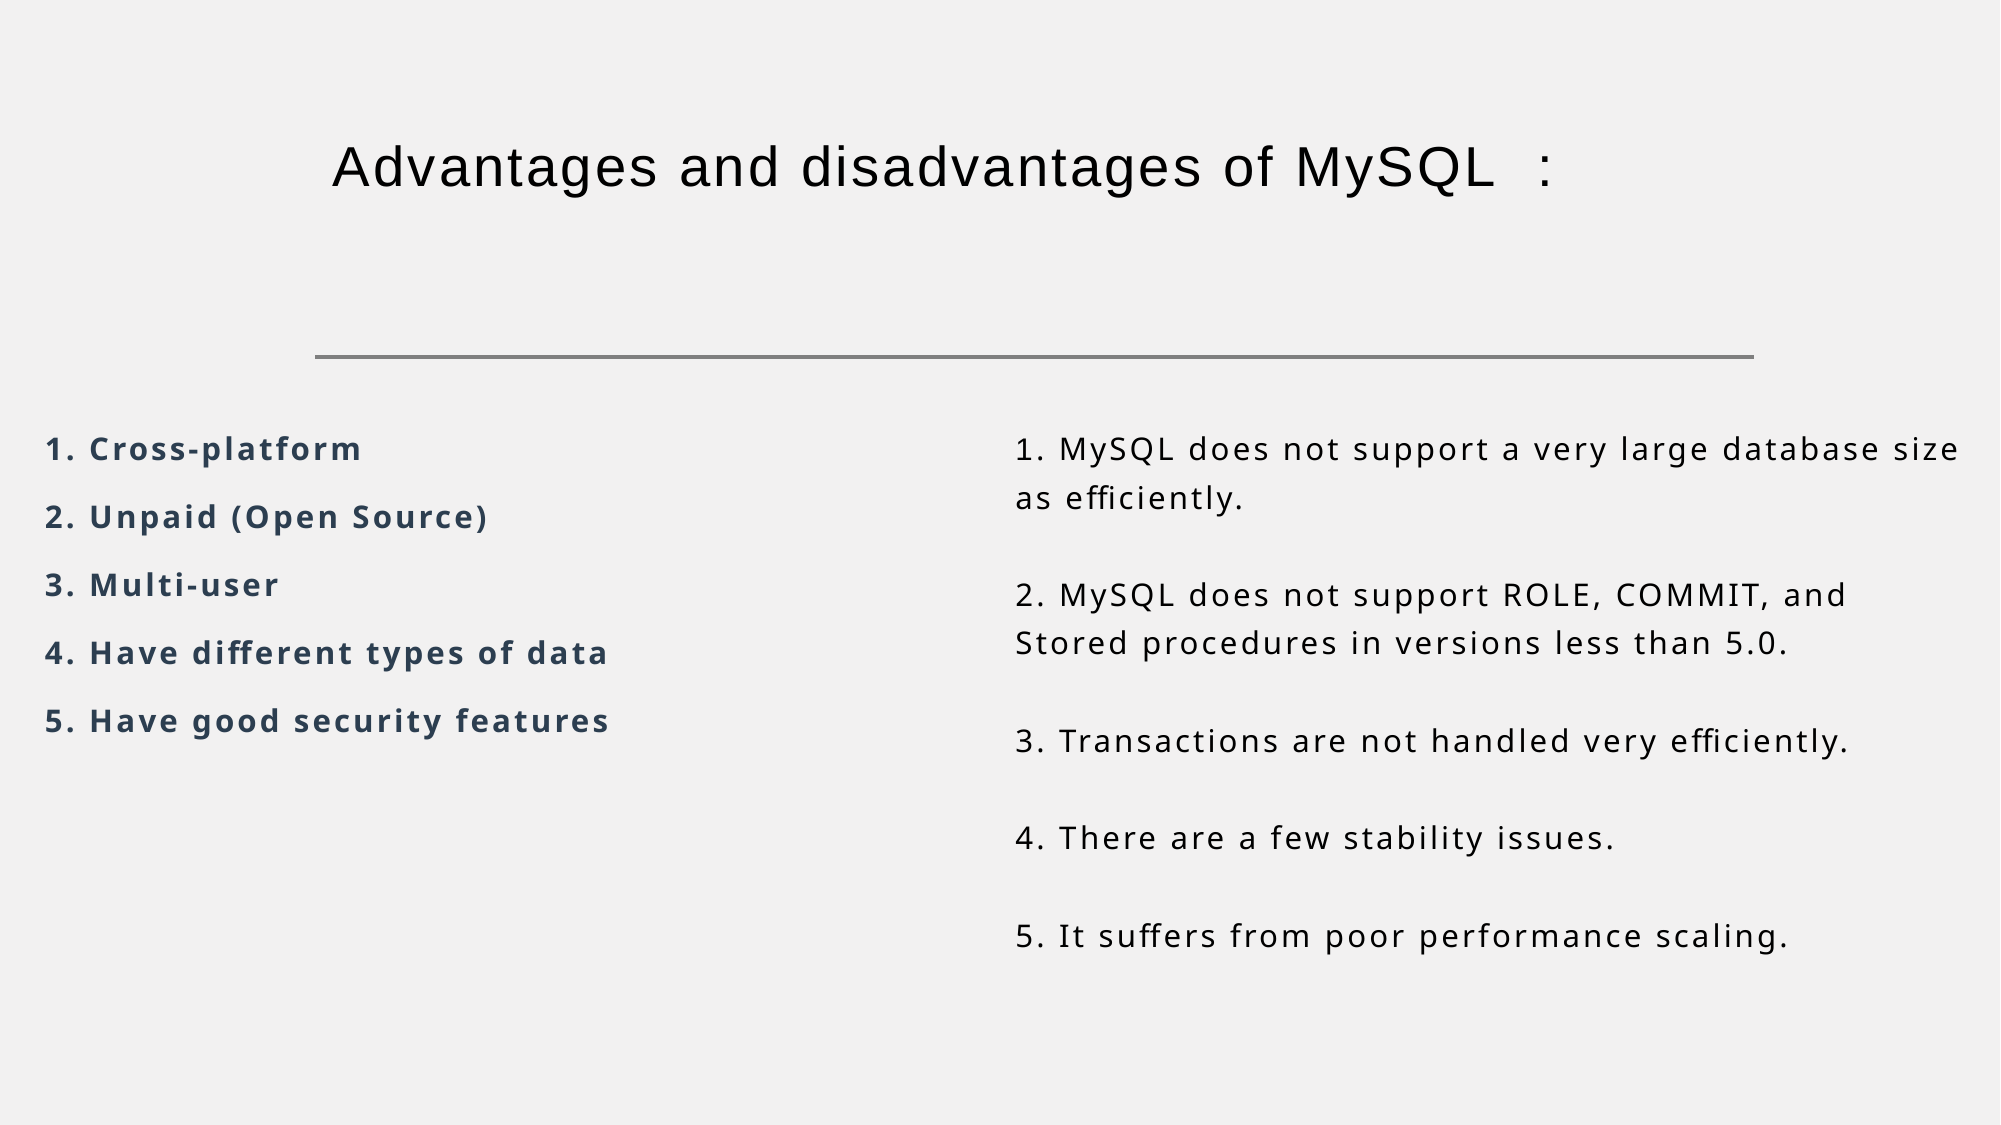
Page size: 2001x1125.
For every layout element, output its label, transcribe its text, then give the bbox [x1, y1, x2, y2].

title Advantages and disadvantages of MySQL : [315, 72, 1754, 294]
list 1. MySQL does not support a very large database size as efficiently. 2. MySQL does not support ROLE, COMMIT, and Stored procedures in versions less than 5.0. 3. Transactions are not handled very efficiently. 4. There are a few stability issues. 5. It suffers from poor performance scaling. [997, 399, 1991, 1125]
list 1. Cross-platform 2. Unpaid (Open Source) 3. Multi-user 4. Have different types of data 5. Have good security features [26, 399, 997, 1125]
